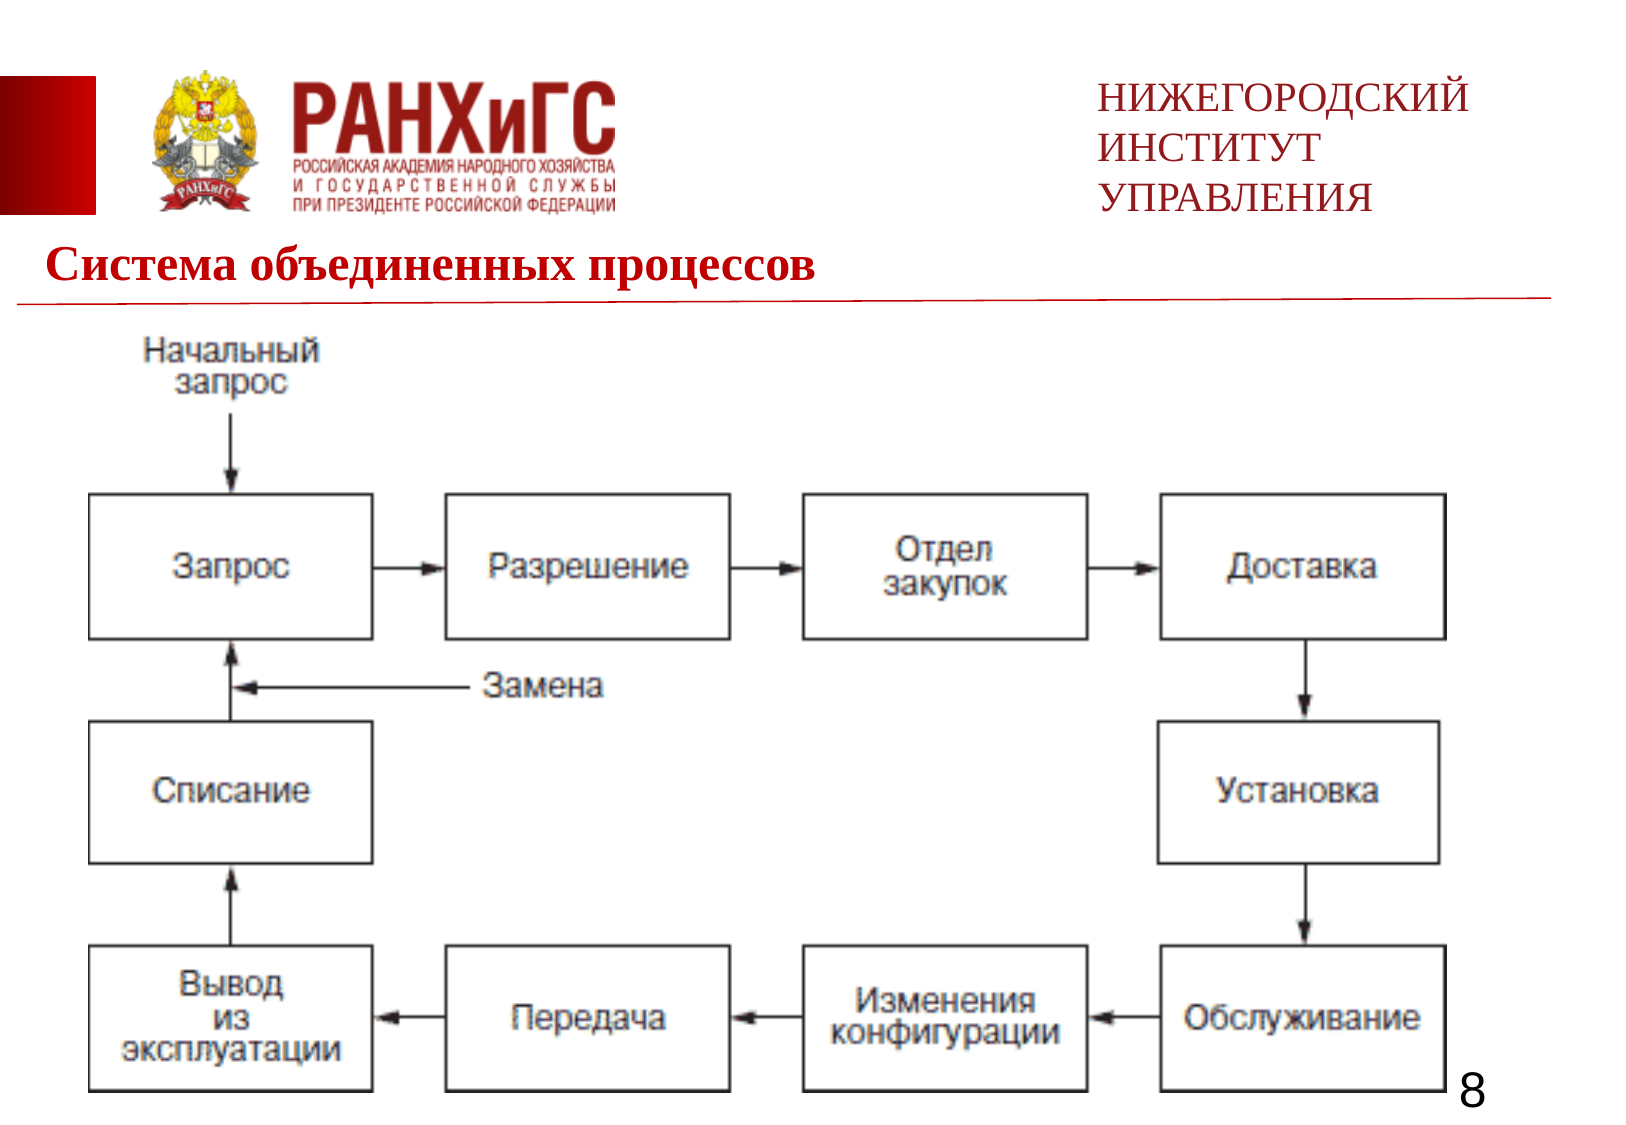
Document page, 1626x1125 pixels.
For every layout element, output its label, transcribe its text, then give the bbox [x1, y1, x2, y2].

picture [152, 70, 615, 215]
text_box НИЖЕГОРОДСКИЙ ИНСТИТУТ УПРАВЛЕНИЯ [1082, 62, 1485, 228]
text_box Система объединенных процессов [29, 222, 832, 299]
text_box <номер> [1456, 1050, 1626, 1125]
text_box [0, 76, 96, 215]
picture [88, 332, 1447, 1093]
